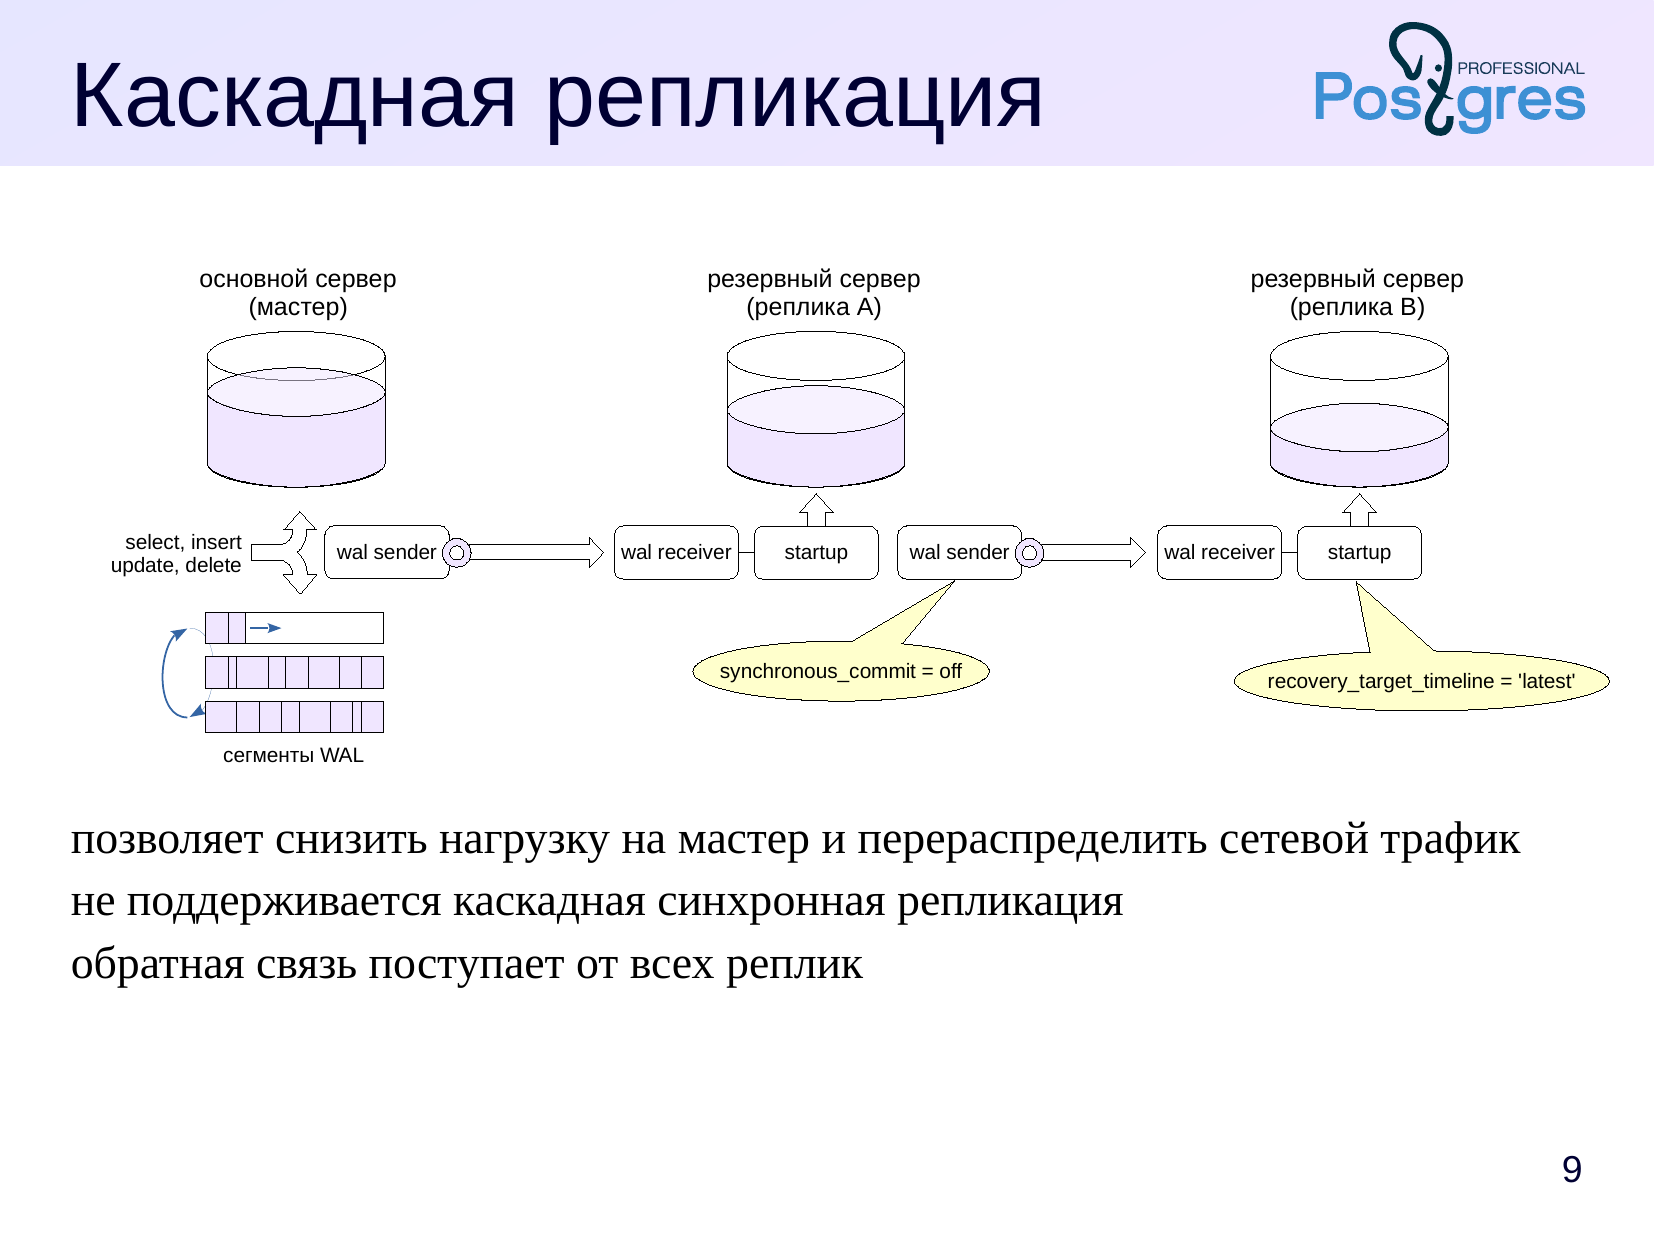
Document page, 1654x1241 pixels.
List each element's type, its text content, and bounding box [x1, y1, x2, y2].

text_box recovery_target_timeline = 'latest' [1583, 665, 1610, 697]
text_box резервный сервер (реплика A) [692, 257, 937, 283]
text_box резервный сервер (реплика B) [1235, 257, 1480, 283]
text_box [1015, 538, 1044, 568]
text_box synchronous_commit = off [692, 580, 990, 702]
text_box основной сервер (мастер) [184, 257, 413, 283]
text_box [442, 538, 472, 568]
title Каскадная репликация [70, 43, 1241, 147]
list позволяет снизить нагрузку на мастер и перераспределить сетевой трафик не поддерживается каскадная синхронная репликация обратная связь поступает от всех реплик [70, 283, 1583, 1141]
